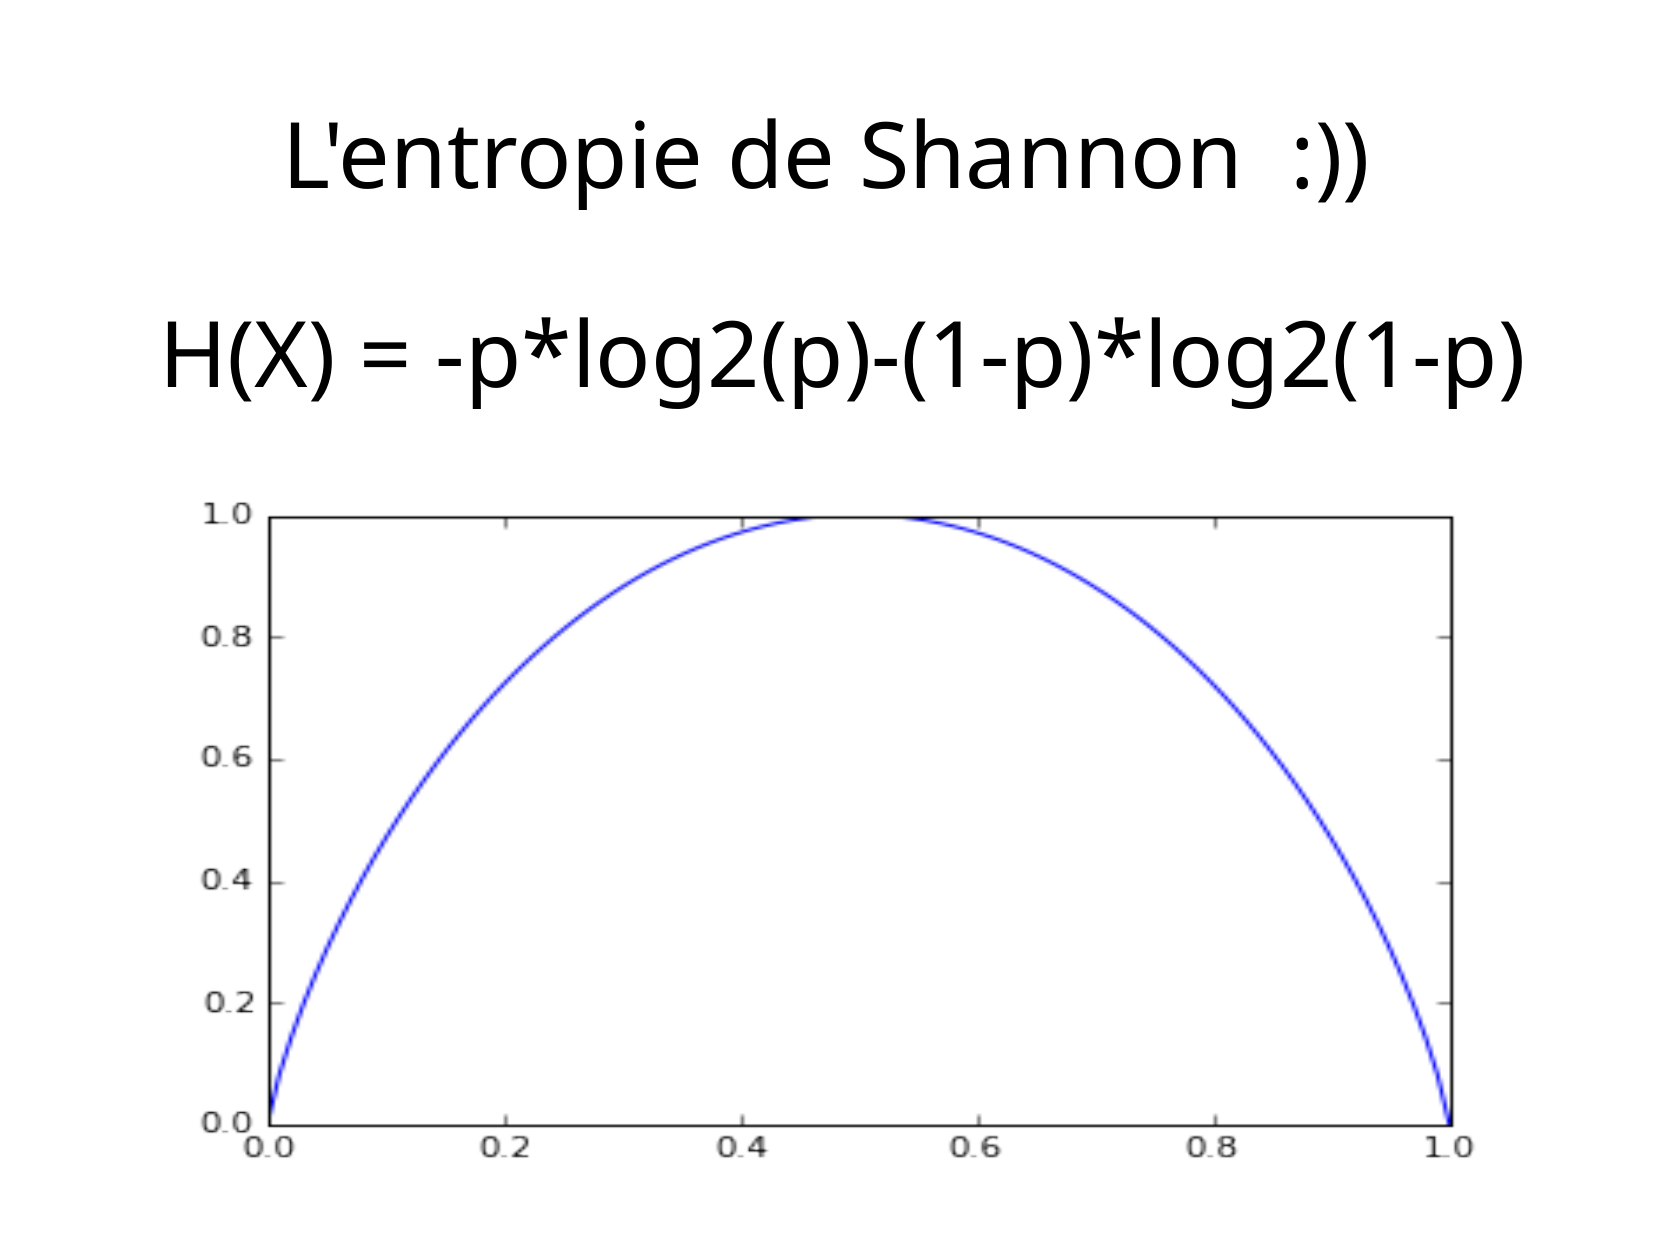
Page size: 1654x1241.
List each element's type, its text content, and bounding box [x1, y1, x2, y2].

title L'entropie de Shannon :)) [82, 49, 1571, 257]
picture [177, 484, 1501, 1183]
text_box H(X) = -p*log2(p)-(1-p)*log2(1-p) [144, 281, 1654, 425]
